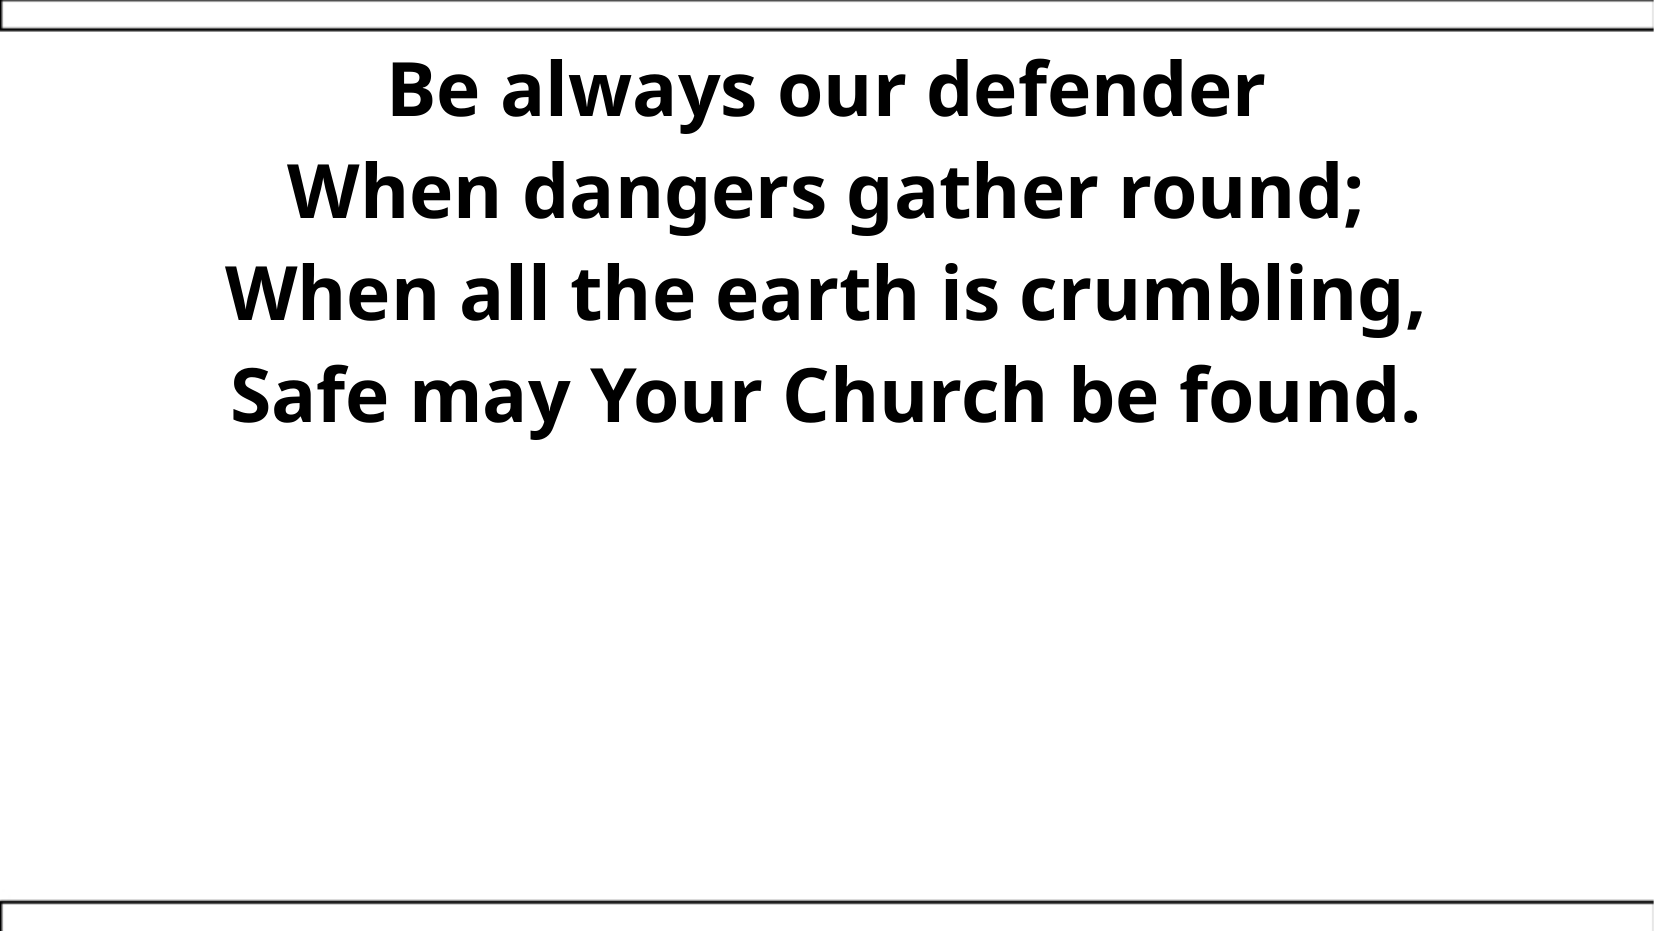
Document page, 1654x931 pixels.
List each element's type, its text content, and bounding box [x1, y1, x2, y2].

picture [0, 0, 1654, 931]
text_box Be always our defender When dangers gather round; When all the earth is crumbling, Safe may Your Church be found. [114, 28, 1540, 443]
